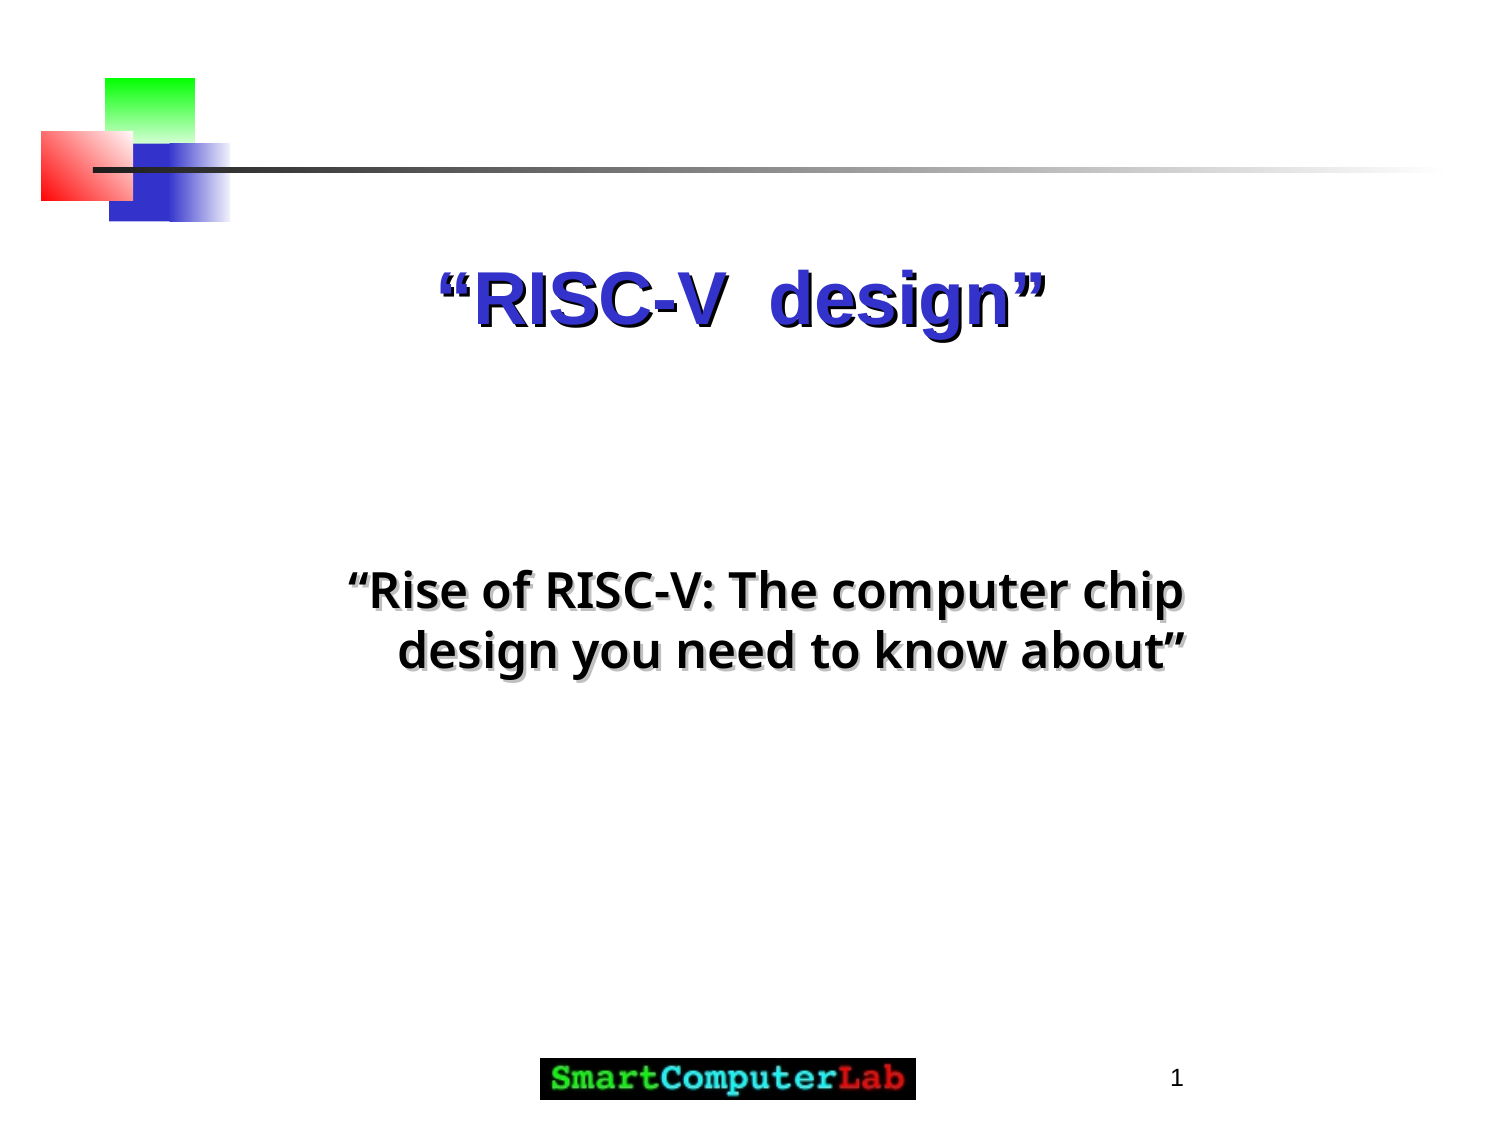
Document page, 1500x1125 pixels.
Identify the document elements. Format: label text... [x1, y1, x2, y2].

picture [540, 1058, 916, 1100]
text_box “Rise of RISC-V: The computer chip design you need to know about” [315, 550, 1201, 687]
title “RISC-V design” [43, 239, 1441, 348]
